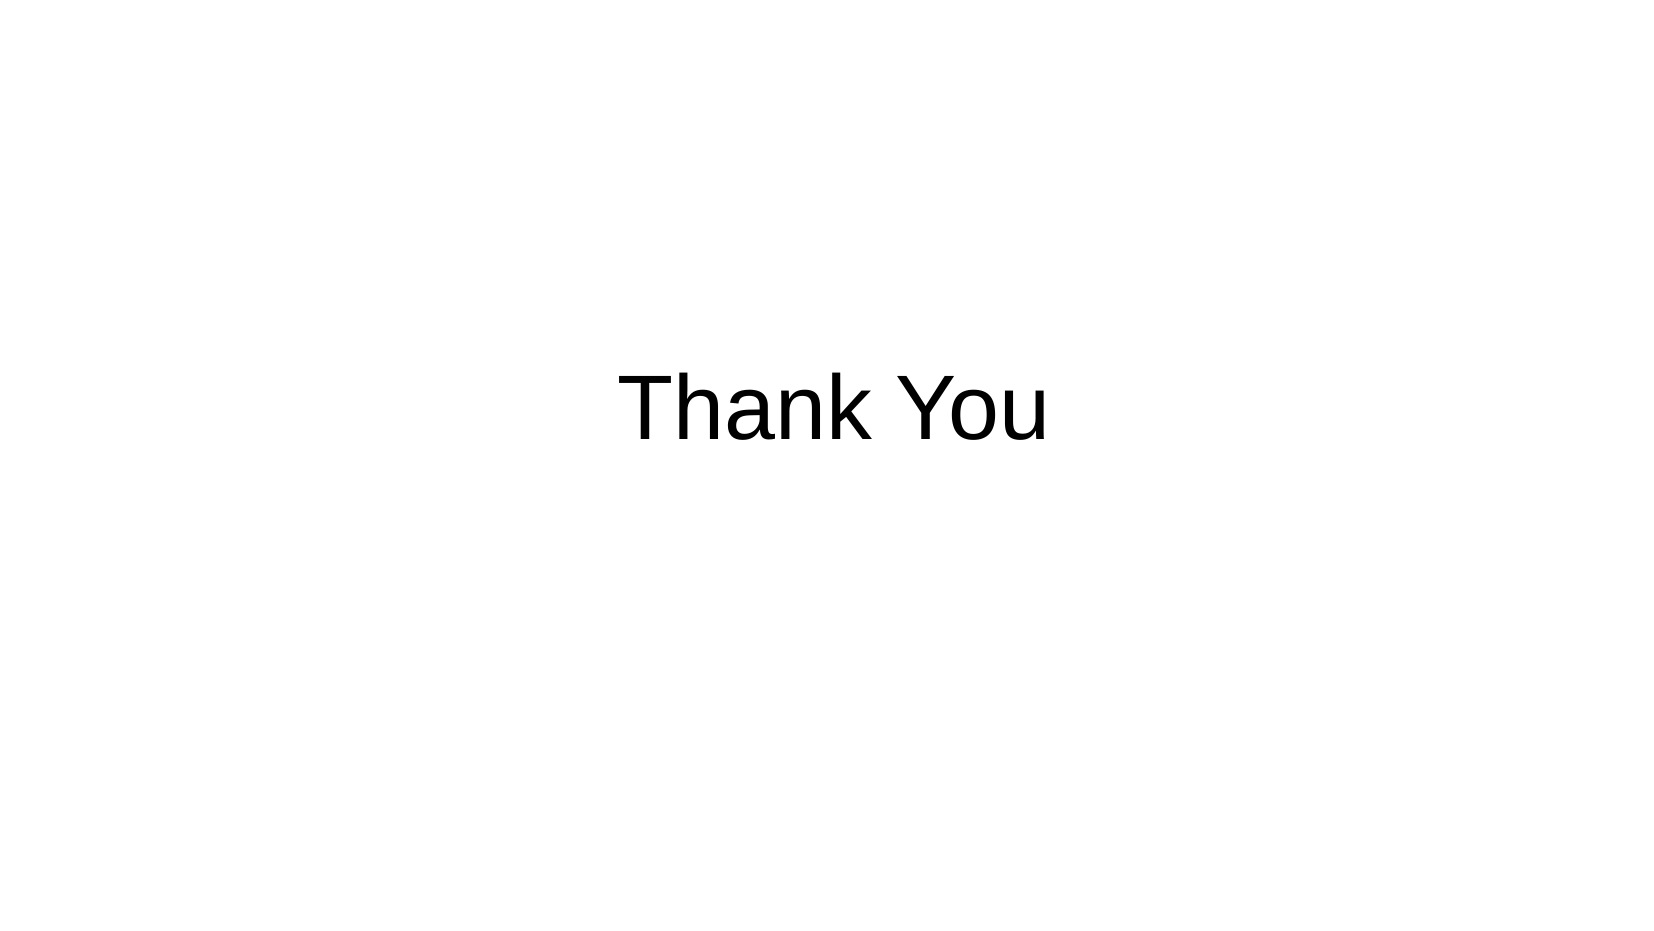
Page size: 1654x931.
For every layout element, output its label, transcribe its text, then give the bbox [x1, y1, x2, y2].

title Thank You [90, 330, 1579, 486]
